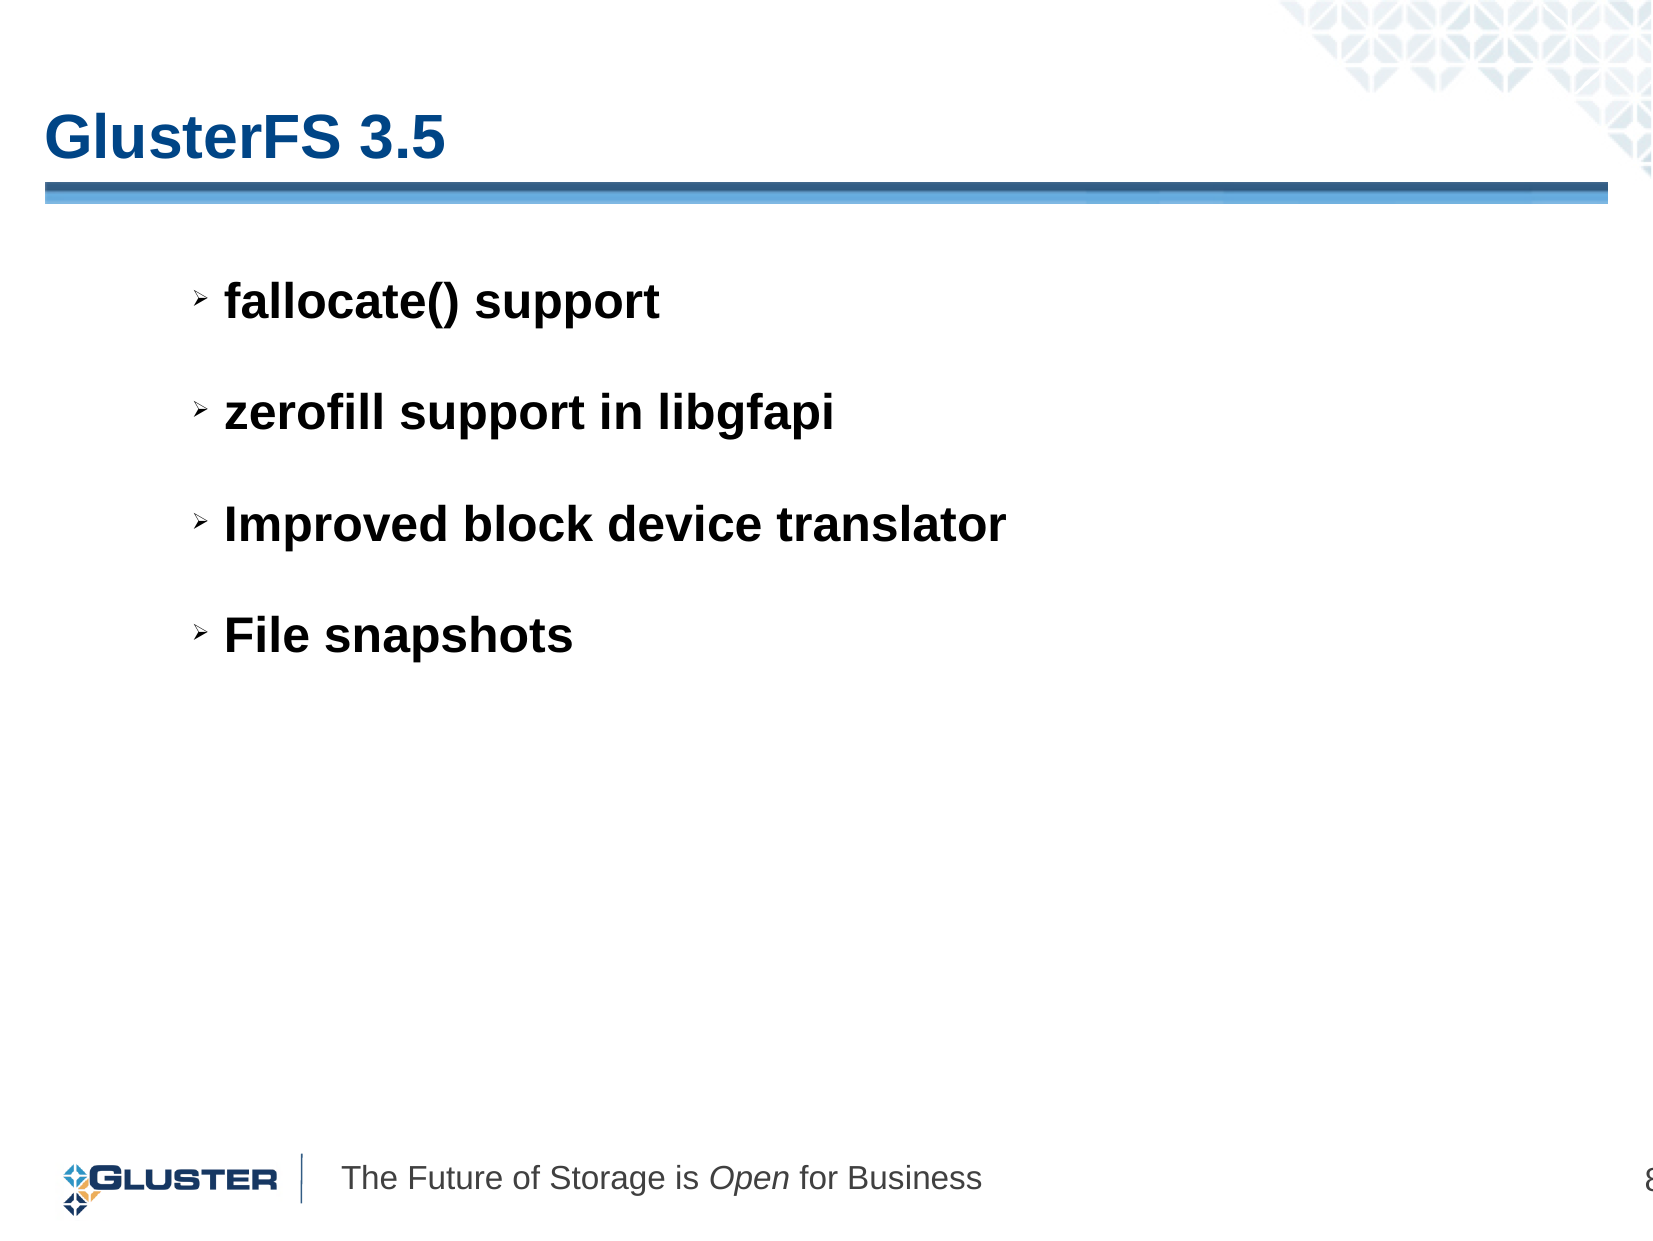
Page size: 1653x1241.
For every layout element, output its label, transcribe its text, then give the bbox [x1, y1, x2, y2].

text_box GlusterFS 3.5 [29, 94, 1388, 180]
picture [38, 1145, 292, 1237]
picture [45, 0, 1652, 204]
text_box fallocate() support zerofill support in libgfapi Improved block device translator File snapshots [177, 265, 1565, 1093]
